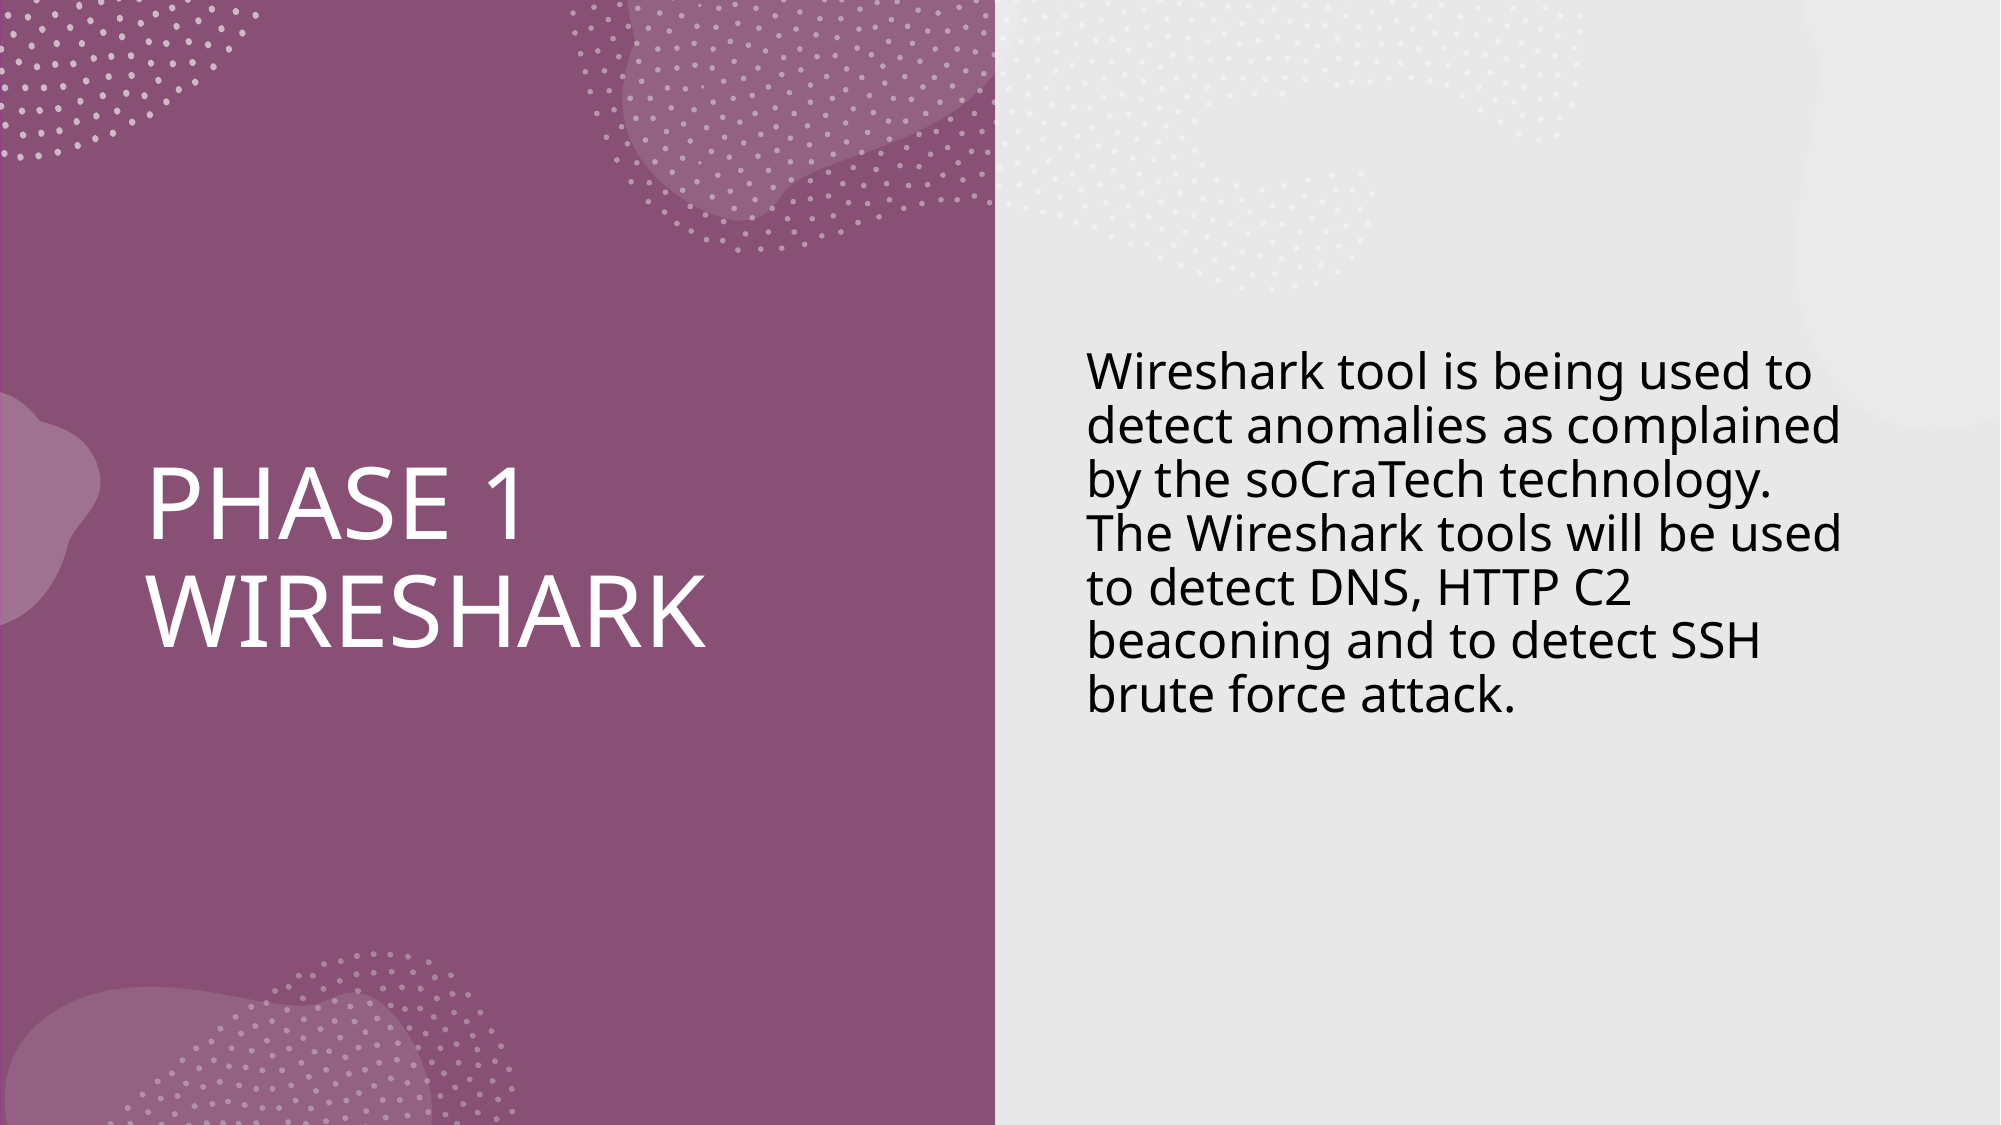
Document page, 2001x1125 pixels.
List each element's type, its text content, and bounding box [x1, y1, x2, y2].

subtitle Wireshark tool is being used to detect anomalies as complained by the soCraTech technology. The Wireshark tools will be used to detect DNS, HTTP C2 beaconing and to detect SSH brute force attack. [1071, 138, 1871, 984]
title PHASE 1 WIRESHARK [129, 138, 930, 984]
text_box [0, 0, 2000, 1125]
